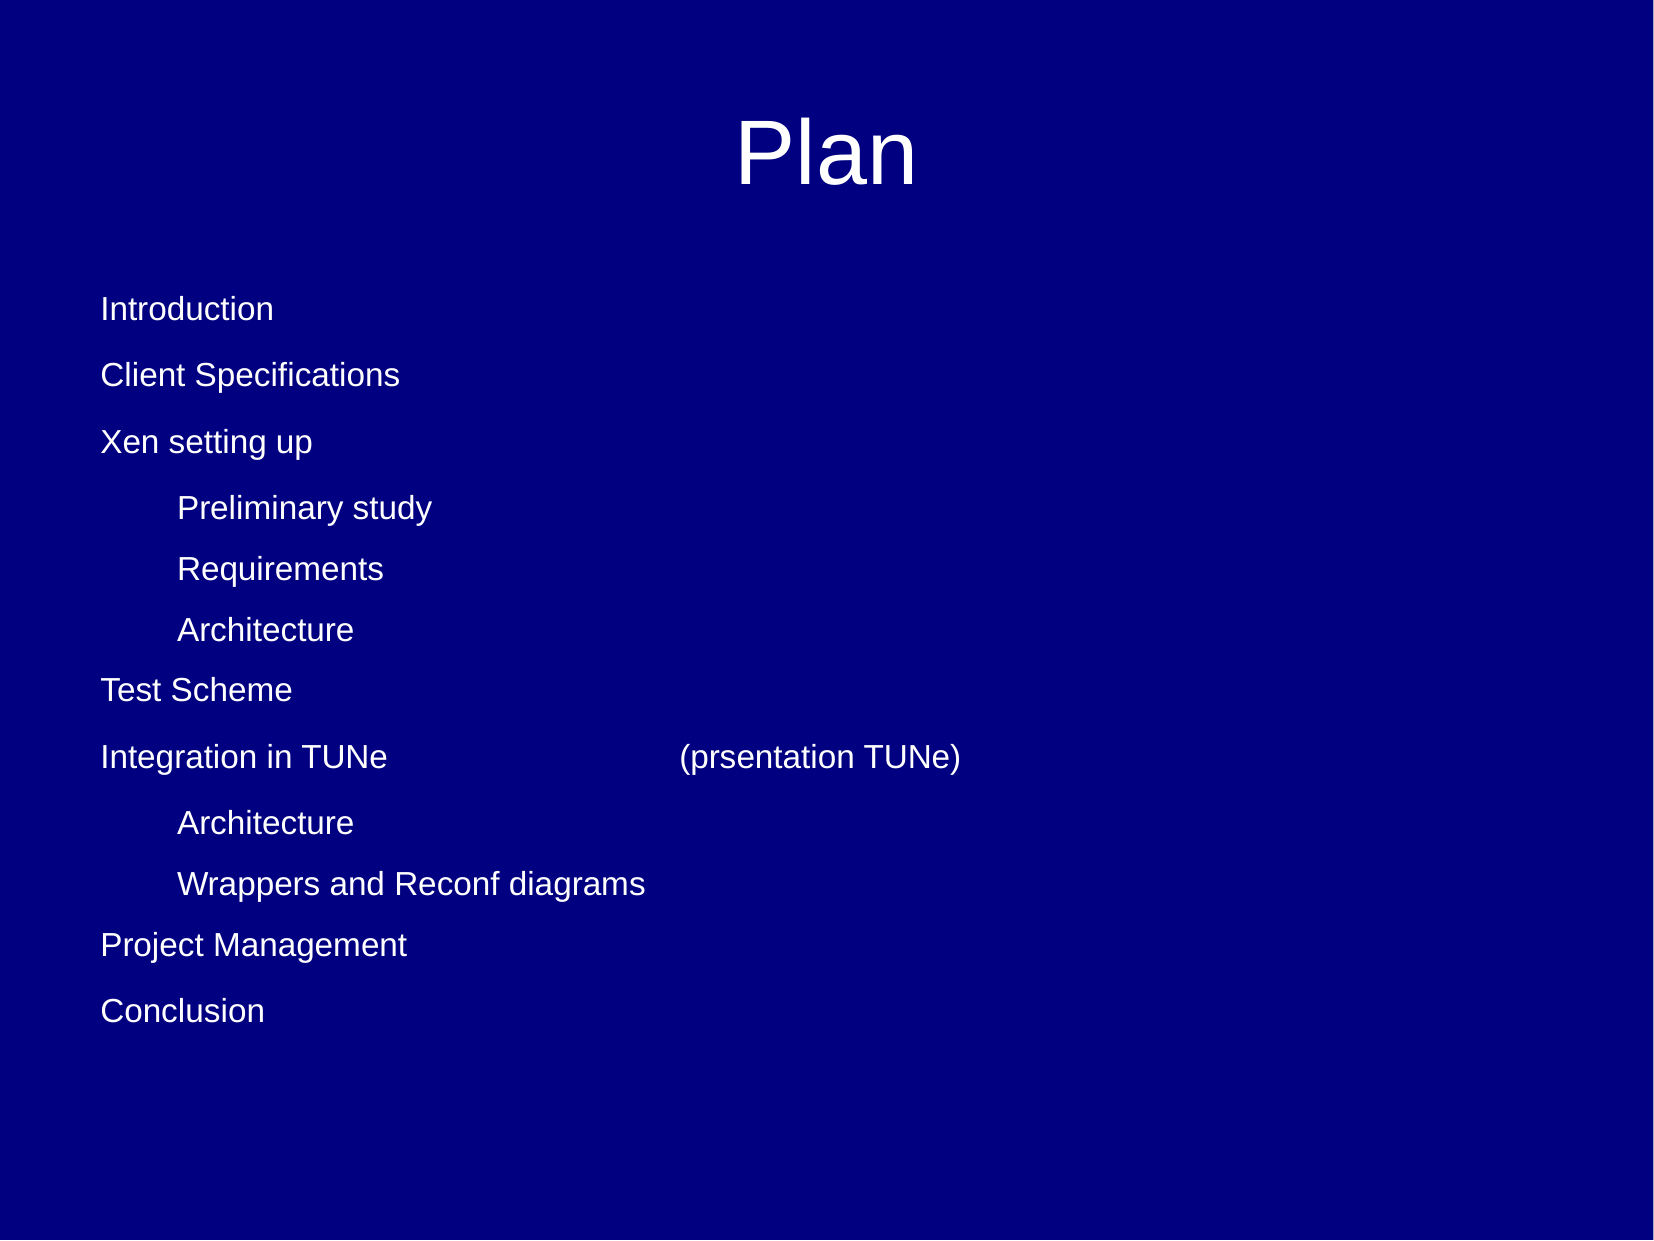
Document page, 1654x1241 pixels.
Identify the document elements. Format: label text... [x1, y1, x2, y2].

list Introduction Client Specifications Xen setting up Preliminary study Requirements Architecture Test Scheme Integration in TUNe (prsentation TUNe) Architecture Wrappers and Reconf diagrams Project Management Conclusion [82, 290, 1571, 1180]
title Plan [82, 49, 1571, 257]
